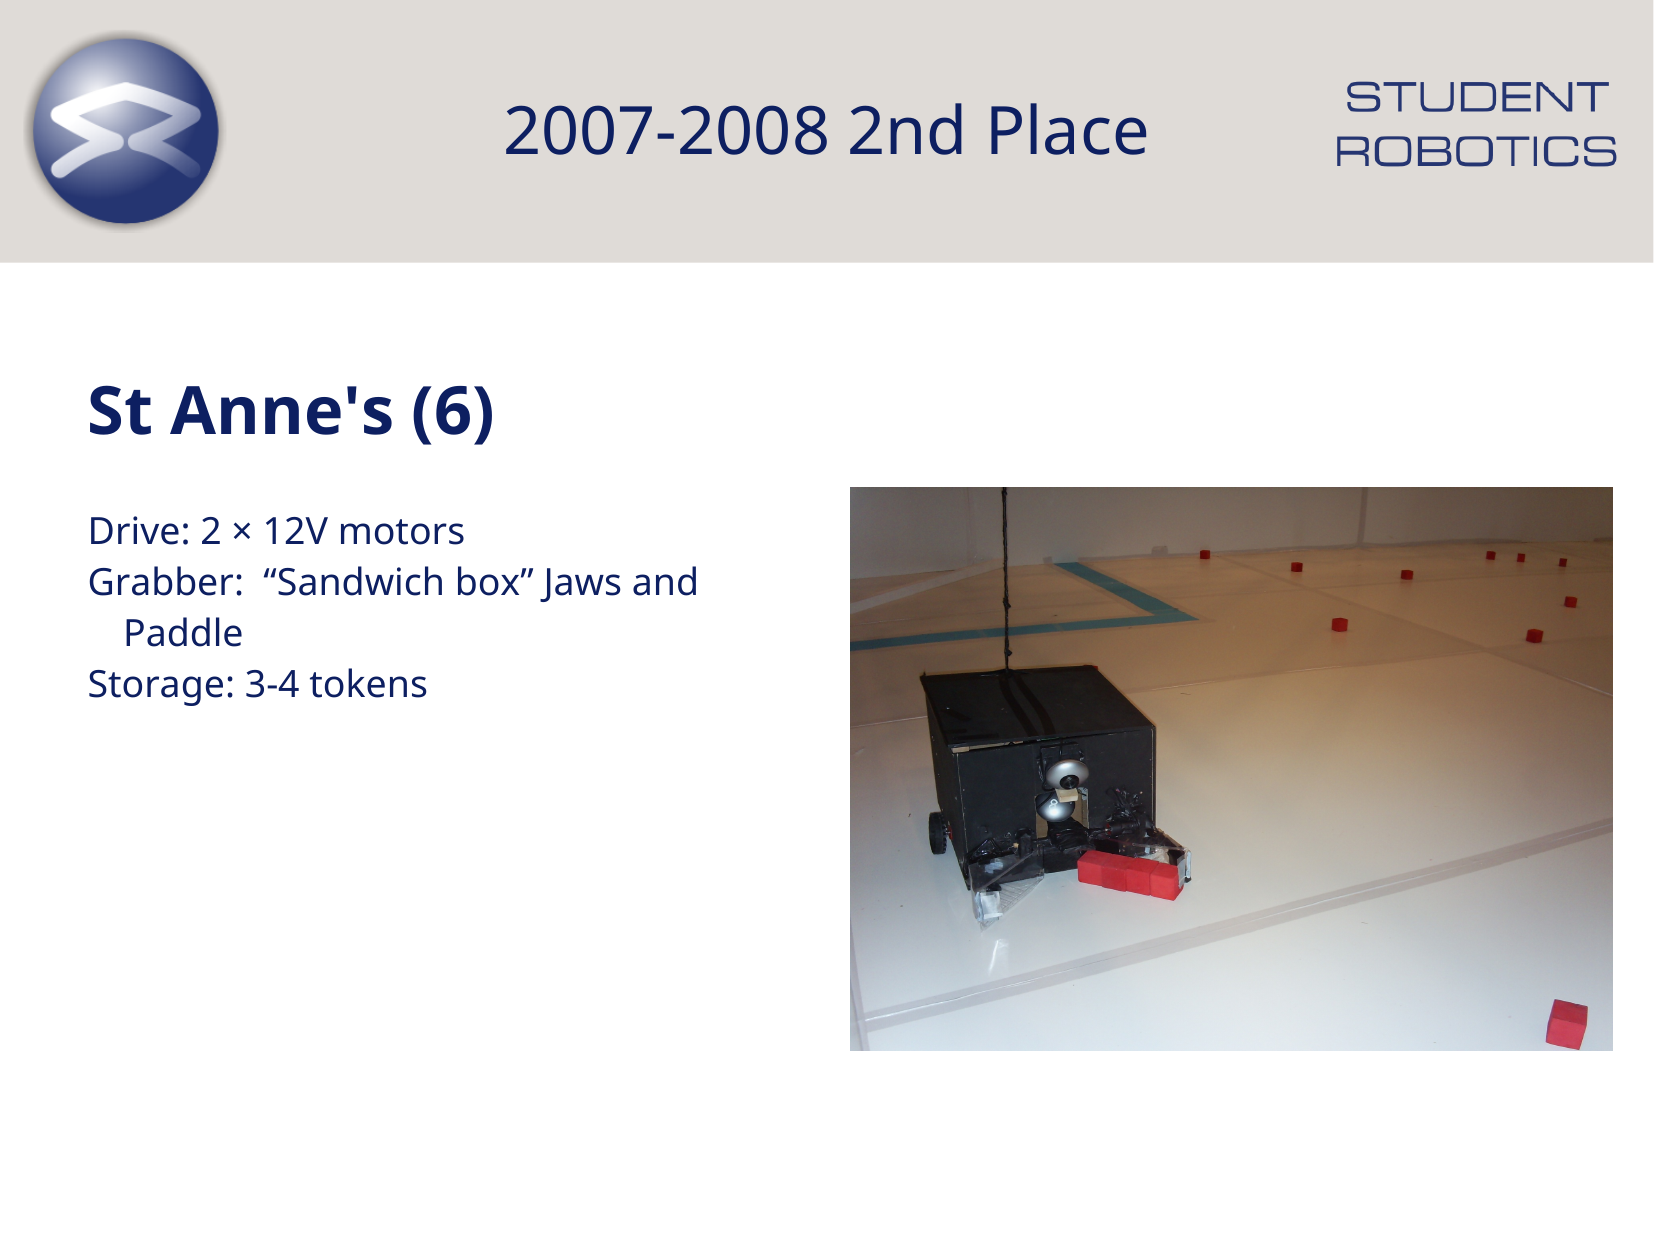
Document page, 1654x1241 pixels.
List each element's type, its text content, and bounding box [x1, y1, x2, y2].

text_box St Anne's (6) Drive: 2 × 12V motors Grabber: “Sandwich box” Jaws and Paddle Storage: 3-4 tokens [37, 355, 826, 1126]
picture [1571, 68, 1633, 174]
title 2007-2008 2nd Place [82, 7, 1571, 250]
picture [9, 19, 82, 245]
picture [850, 487, 1613, 1051]
